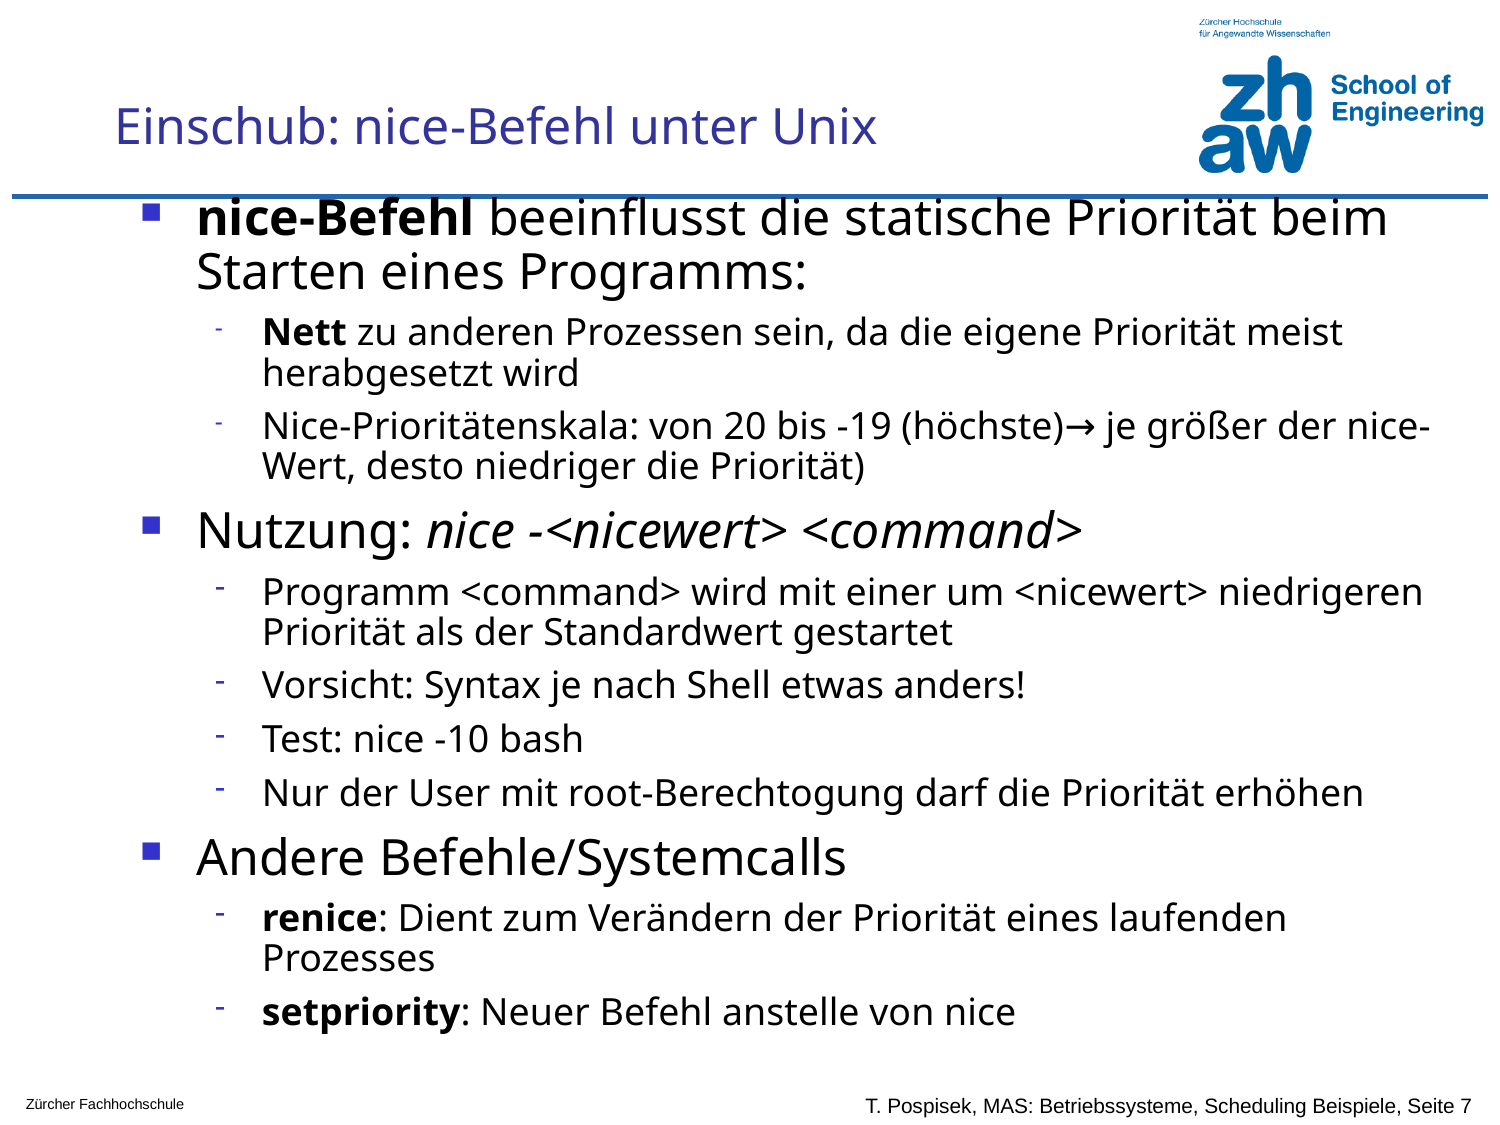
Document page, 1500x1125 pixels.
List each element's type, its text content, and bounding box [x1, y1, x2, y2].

list nice-Befehl beeinflusst die statische Priorität beim Starten eines Programms: Nett zu anderen Prozessen sein, da die eigene Priorität meist herabgesetzt wird Nice-Prioritätenskala: von 20 bis -19 (höchste)→ je größer der nice-Wert, desto niedriger die Priorität) Nutzung: nice -<nicewert> <command> Programm <command> wird mit einer um <nicewert> niedrigeren Priorität als der Standardwert gestartet Vorsicht: Syntax je nach Shell etwas anders! Test: nice -10 bash Nur der User mit root-Berechtogung darf die Priorität erhöhen Andere Befehle/Systemcalls renice: Dient zum Verändern der Priorität eines laufenden Prozesses setpriority: Neuer Befehl anstelle von nice [125, 184, 1447, 948]
picture [1199, 19, 1483, 173]
title Einschub: nice-Befehl unter Unix [99, 50, 1379, 163]
